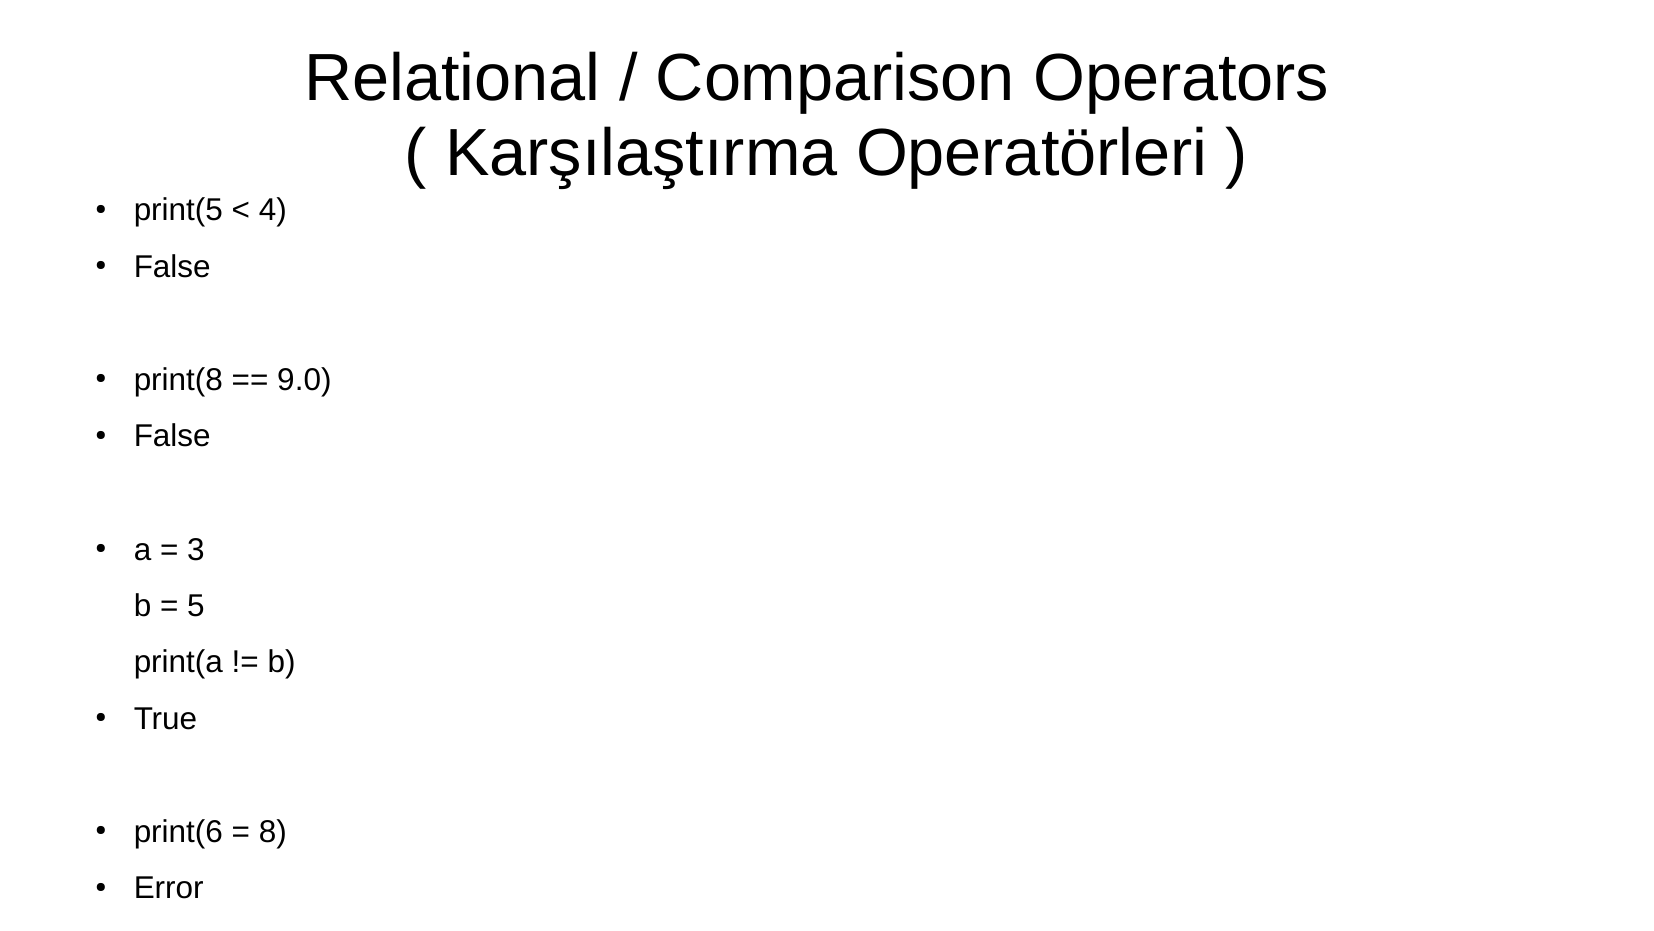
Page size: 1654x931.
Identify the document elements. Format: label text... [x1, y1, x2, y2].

list print(5 < 4) False print(8 == 9.0) False a = 3 b = 5 print(a != b) True print(6 = 8) Error [82, 192, 1571, 916]
title Relational / Comparison Operators ( Karşılaştırma Operatörleri ) [82, 37, 1571, 192]
